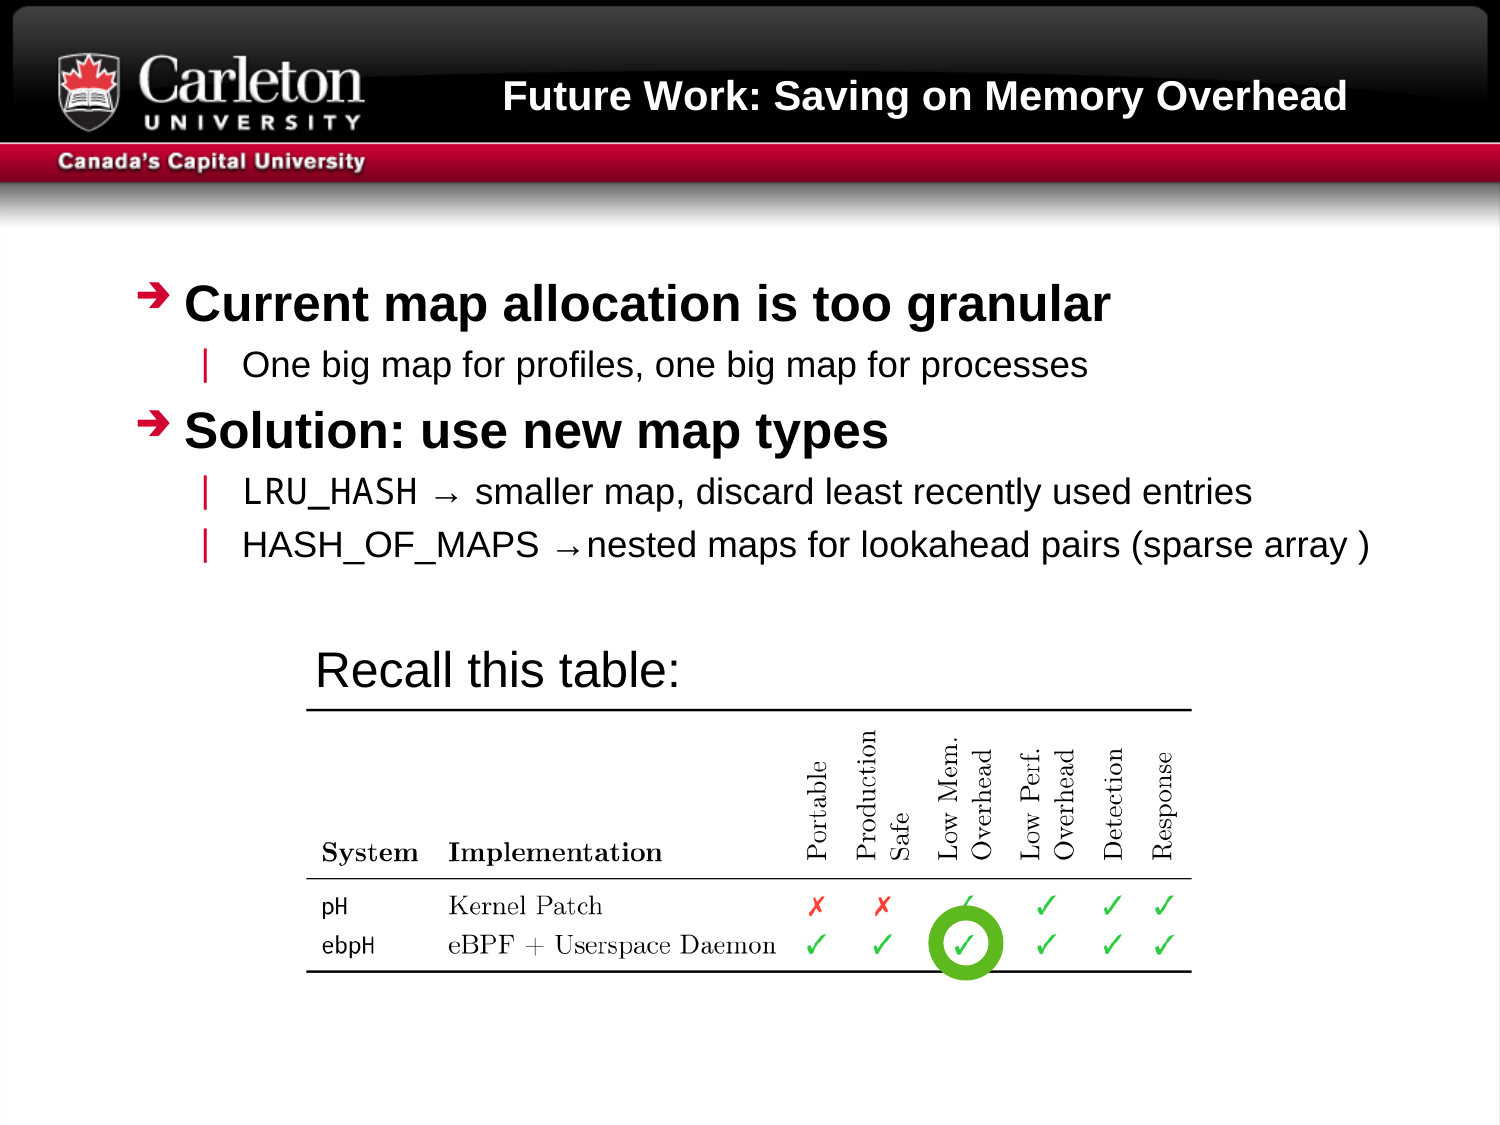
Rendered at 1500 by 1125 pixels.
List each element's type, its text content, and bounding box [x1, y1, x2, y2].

title Future Work: Saving on Memory Overhead [487, 37, 1438, 150]
list Current map allocation is too granular One big map for profiles, one big map for processes Solution: use new map types LRU_HASH → smaller map, discard least recently used entries HASH_OF_MAPS →nested maps for lookahead pairs (sparse array ) [120, 262, 1388, 616]
text_box Recall this table: [300, 630, 721, 705]
picture [0, 0, 1500, 1125]
